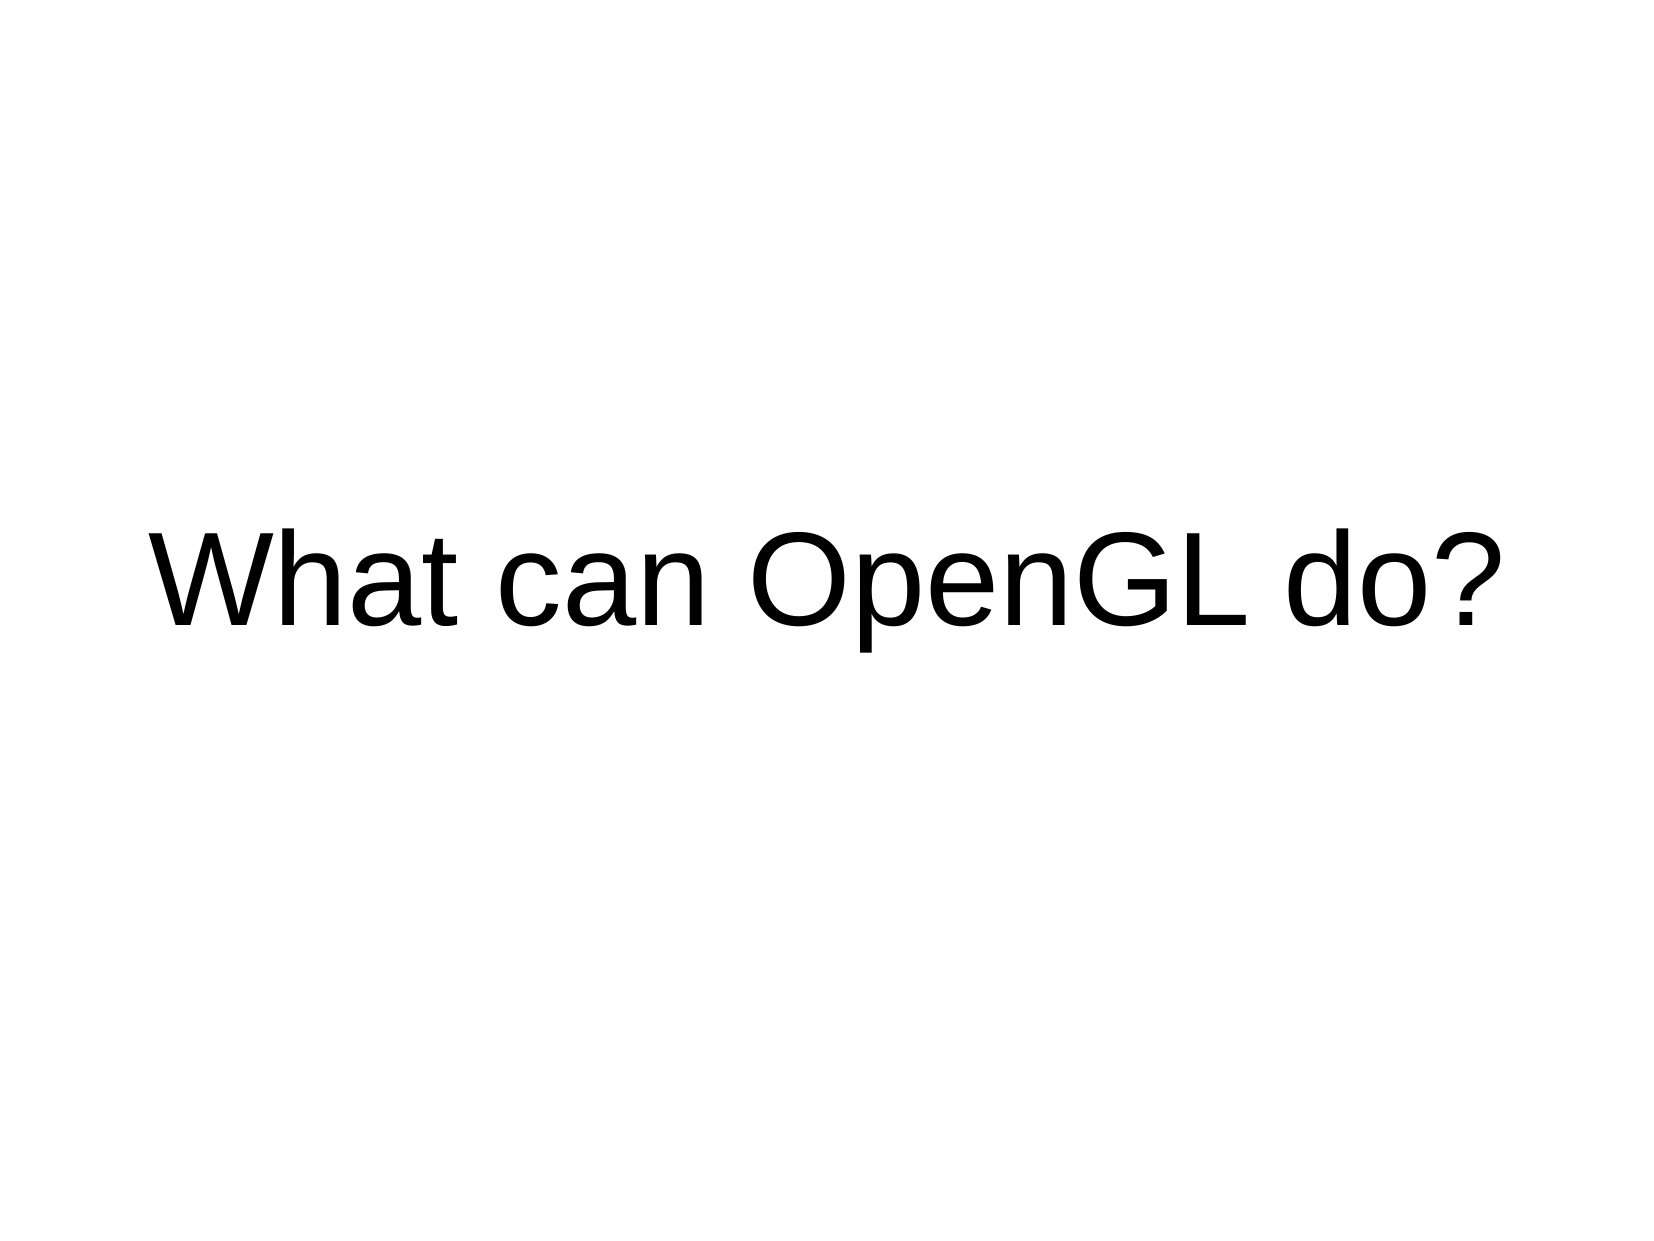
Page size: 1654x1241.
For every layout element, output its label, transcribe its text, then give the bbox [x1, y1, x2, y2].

subtitle What can OpenGL do? [82, 56, 1571, 1102]
